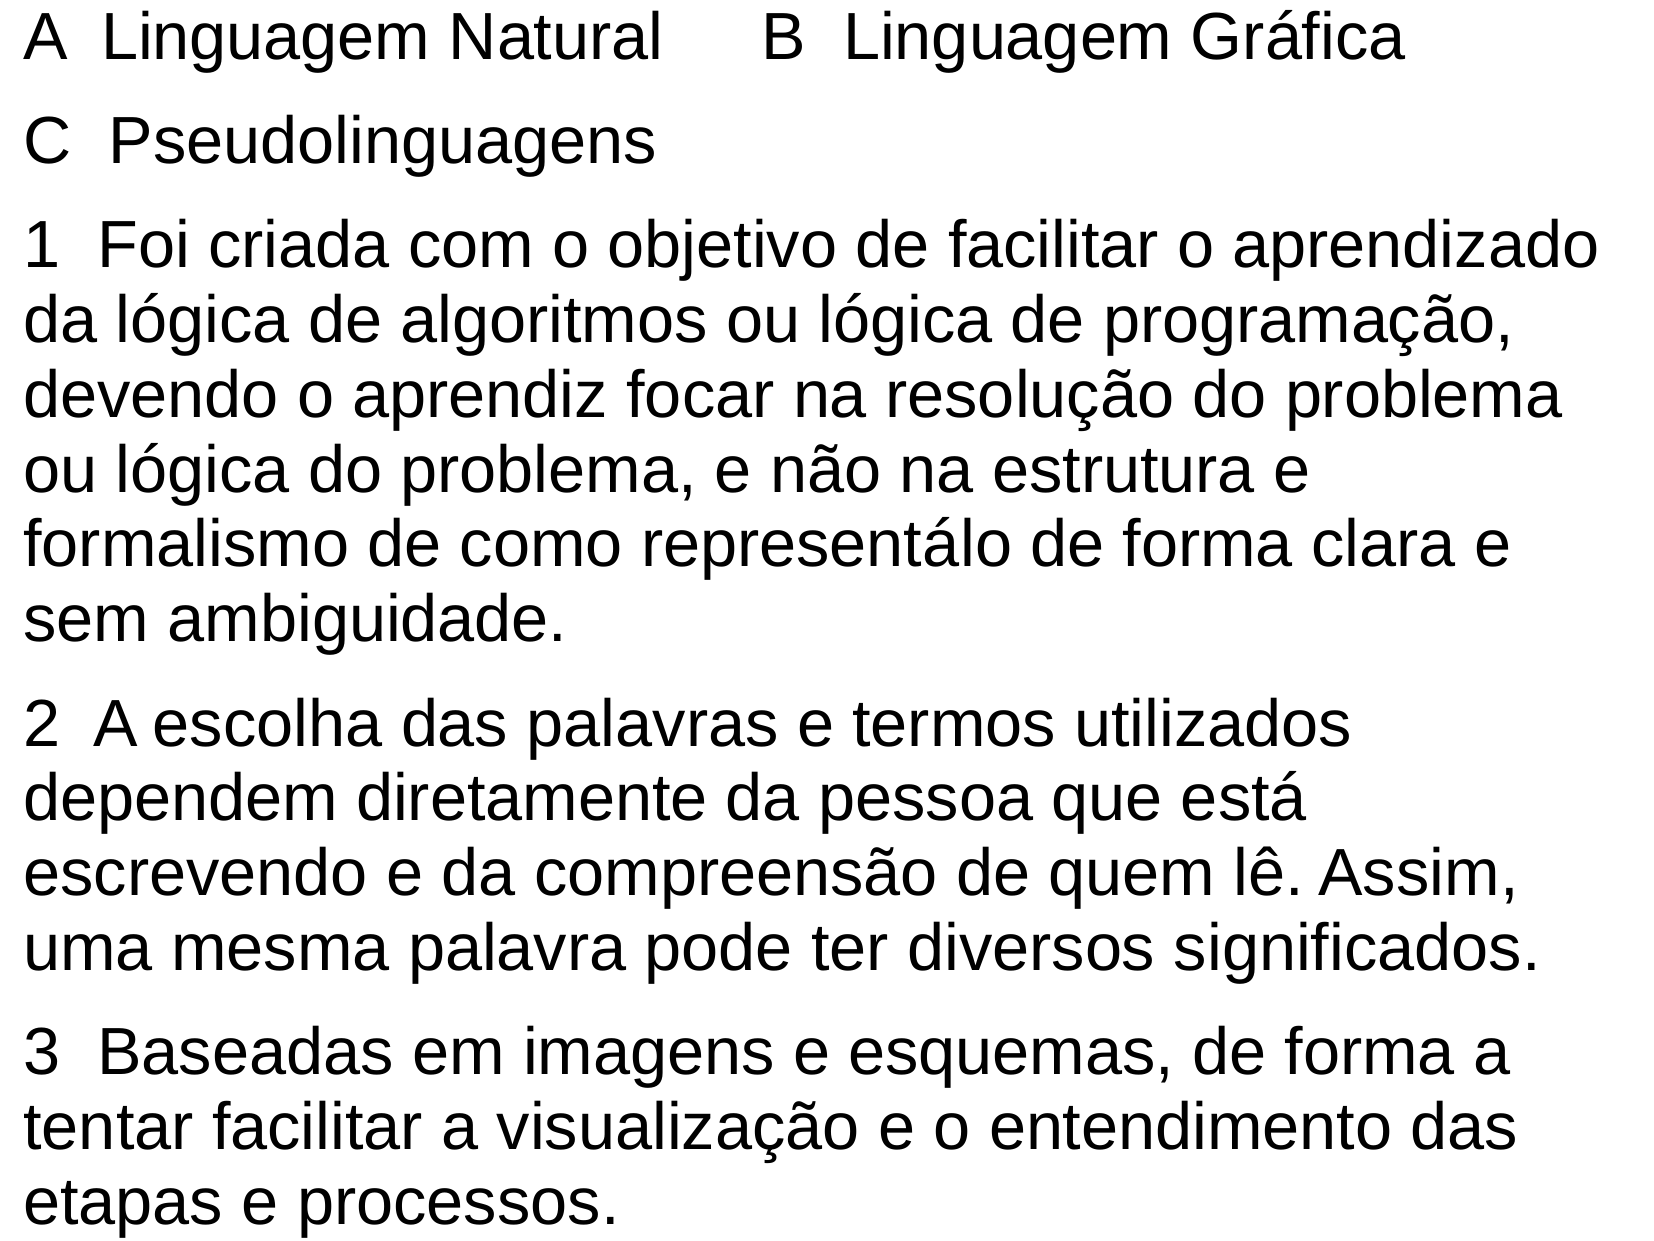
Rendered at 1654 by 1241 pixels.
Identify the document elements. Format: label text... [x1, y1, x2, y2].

list A ­ Linguagem Natural B ­ Linguagem Gráfica C ­ Pseudolinguagens 1 ­ Foi criada com o objetivo de facilitar o aprendizado da lógica de algoritmos ou lógica de programação, devendo o aprendiz focar na resolução do problema ou lógica do problema, e não na estrutura e formalismo de como representá­lo de forma clara e sem ambiguidade. 2 ­ A escolha das palavras e termos utilizados dependem diretamente da pessoa que está escrevendo e da compreensão de quem lê. Assim, uma mesma palavra pode ter diversos significados. 3 ­ Baseadas em imagens e esquemas, de forma a tentar facilitar a visualização e o entendimento das etapas e processos. [23, 0, 1654, 1241]
